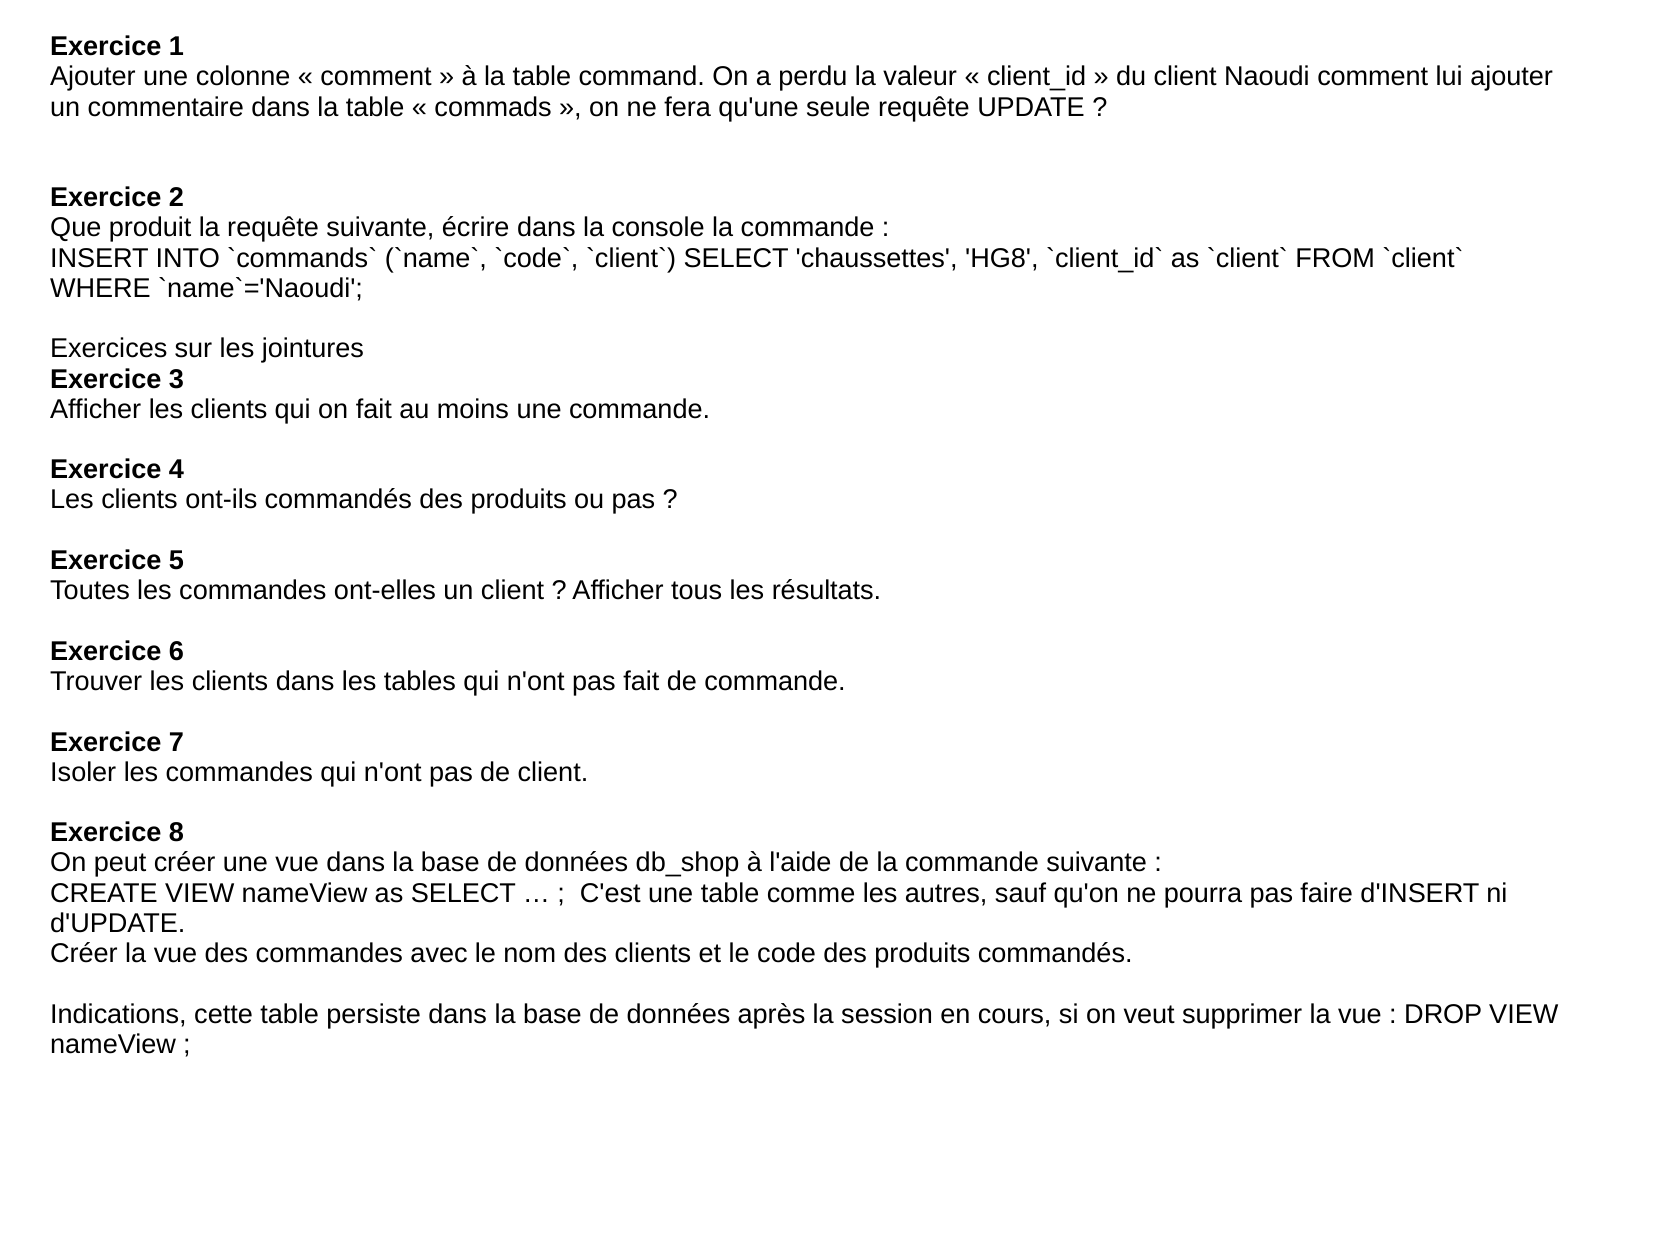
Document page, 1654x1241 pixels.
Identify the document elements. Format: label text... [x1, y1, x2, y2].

text_box Exercice 1 Ajouter une colonne « comment » à la table command. On a perdu la valeur « client_id » du client Naoudi comment lui ajouter un commentaire dans la table « commads », on ne fera qu'une seule requête UPDATE ? Exercice 2 Que produit la requête suivante, écrire dans la console la commande : INSERT INTO `commands` (`name`, `code`, `client`) SELECT 'chaussettes', 'HG8', `client_id` as `client` FROM `client` WHERE `name`='Naoudi'; Exercices sur les jointures Exercice 3 Afficher les clients qui on fait au moins une commande. Exercice 4 Les clients ont-ils commandés des produits ou pas ? Exercice 5 Toutes les commandes ont-elles un client ? Afficher tous les résultats. Exercice 6 Trouver les clients dans les tables qui n'ont pas fait de commande. Exercice 7 Isoler les commandes qui n'ont pas de client. Exercice 8 On peut créer une vue dans la base de données db_shop à l'aide de la commande suivante : CREATE VIEW nameView as SELECT … ; C'est une table comme les autres, sauf qu'on ne pourra pas faire d'INSERT ni d'UPDATE. Créer la vue des commandes avec le nom des clients et le code des produits commandés. Indications, cette table persiste dans la base de données après la session en cours, si on veut supprimer la vue : DROP VIEW nameView ; [35, 23, 1583, 1241]
